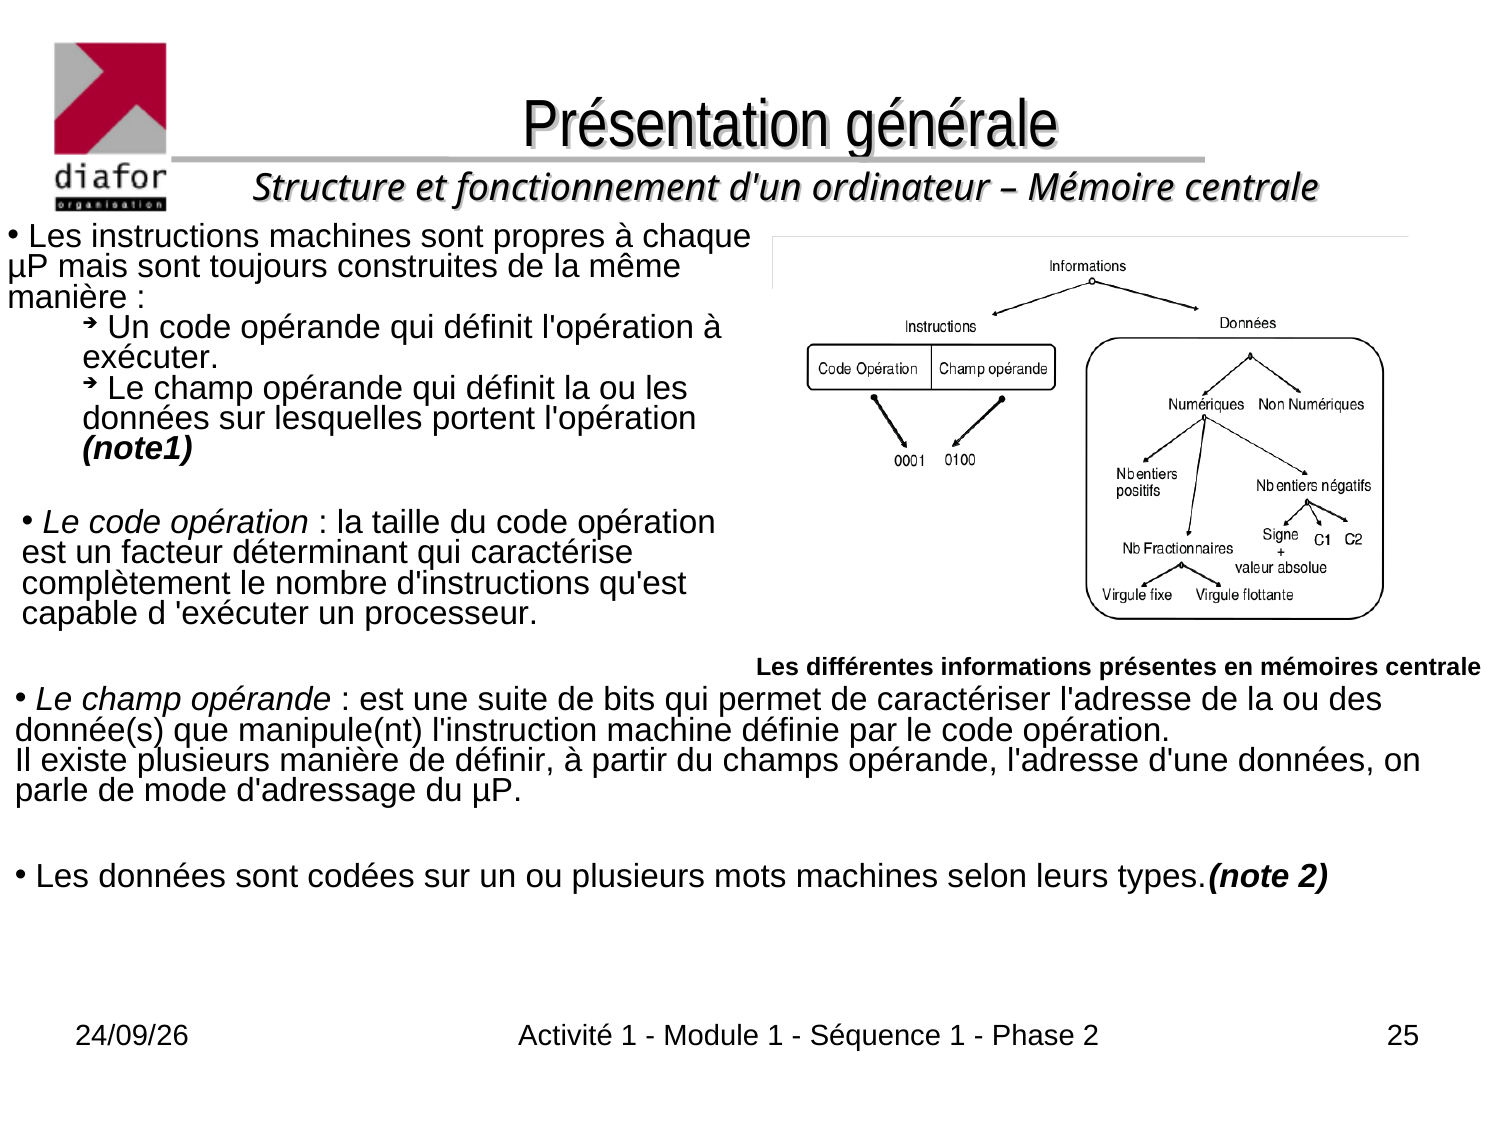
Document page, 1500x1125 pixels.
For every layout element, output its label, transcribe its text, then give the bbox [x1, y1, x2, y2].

picture [53, 42, 168, 213]
title Présentation générale Structure et fonctionnement d'un ordinateur – Mémoire centrale [116, 45, 1467, 250]
text_box Le champ opérande : est une suite de bits qui permet de caractériser l'adresse de la ou des donnée(s) que manipule(nt) l'instruction machine définie par le code opération. Il existe plusieurs manière de définir, à partir du champs opérande, l'adresse d'une données, on parle de mode d'adressage du µP. [0, 679, 1500, 816]
text_box Le code opération : la taille du code opération est un facteur déterminant qui caractérise complètement le nombre d'instructions qu'est capable d 'exécuter un processeur. [6, 501, 739, 638]
text_box Les instructions machines sont propres à chaque µP mais sont toujours construites de la même manière : Un code opérande qui définit l'opération à exécuter. Le champ opérande qui définit la ou les données sur lesquelles portent l'opération (note1) [0, 216, 798, 474]
picture [772, 236, 1418, 631]
text_box Les données sont codées sur un ou plusieurs mots machines selon leurs types.(note 2) [0, 856, 1344, 902]
text_box Les différentes informations présentes en mémoires centrale [741, 649, 1499, 679]
